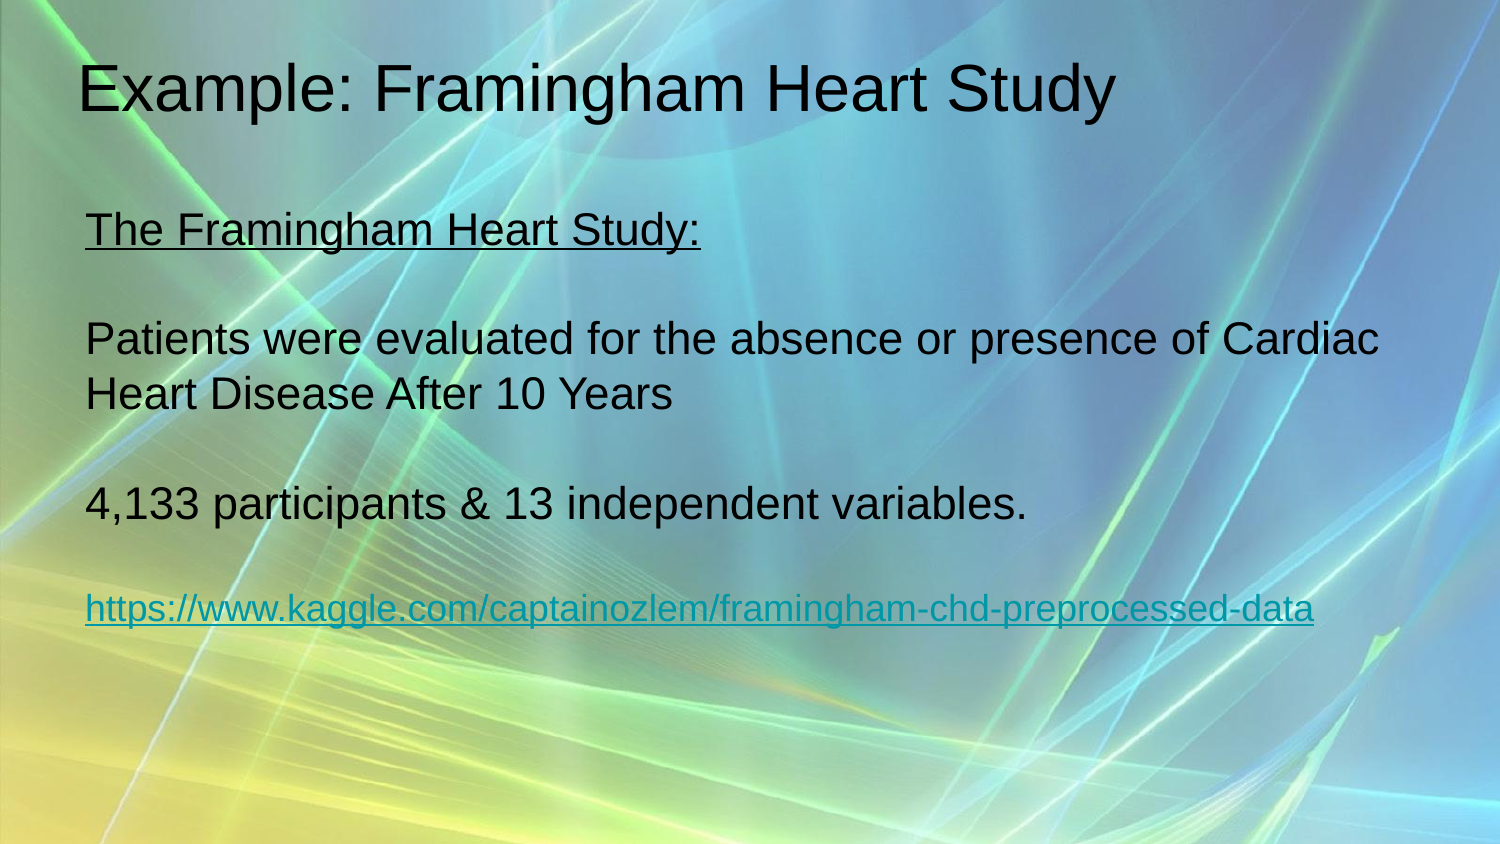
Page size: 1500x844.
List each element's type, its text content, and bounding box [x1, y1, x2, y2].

text_box Example: Framingham Heart Study [62, 29, 1391, 140]
picture [0, 0, 1500, 844]
title The Framingham Heart Study: Patients were evaluated for the absence or presence of Cardiac Heart Disease After 10 Years 4,133 participants & 13 independent variables. https://www.kaggle.com/captainozlem/framingham-chd-preprocessed-data [70, 184, 1449, 811]
